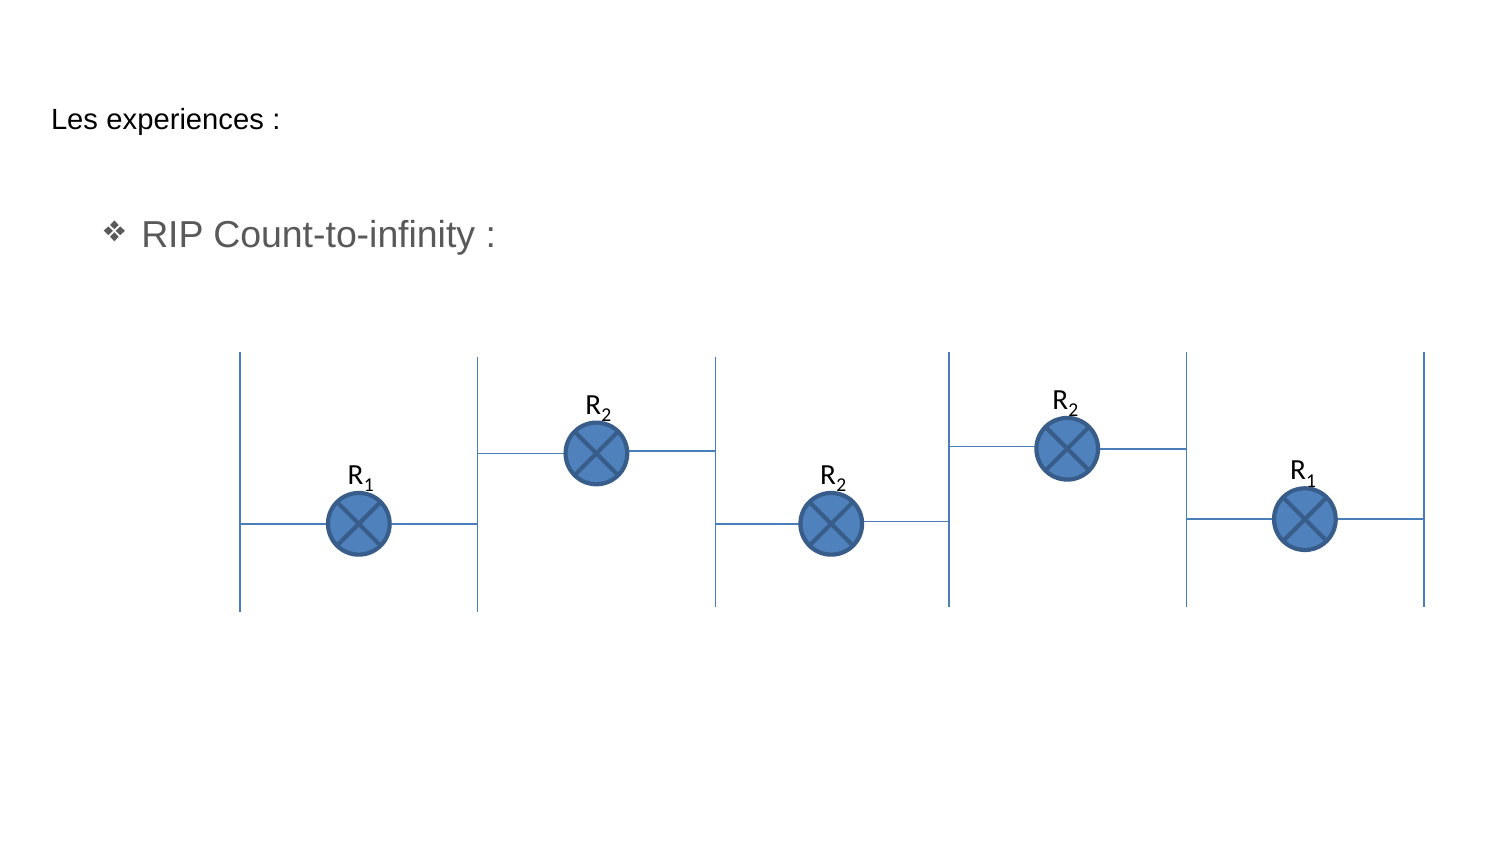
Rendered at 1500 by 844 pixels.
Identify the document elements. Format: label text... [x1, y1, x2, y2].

text_box R1 [332, 447, 396, 504]
text_box [565, 433, 628, 485]
text_box R1 [1274, 443, 1338, 499]
text_box [327, 504, 390, 555]
text_box [800, 504, 863, 555]
text_box [1036, 429, 1099, 480]
text_box R2 [570, 377, 634, 433]
title Les experiences : [51, 72, 1449, 167]
list RIP Count-to-infinity : [51, 195, 1449, 677]
text_box [1274, 499, 1336, 550]
text_box R2 [805, 447, 869, 504]
text_box R2 [1037, 372, 1101, 429]
